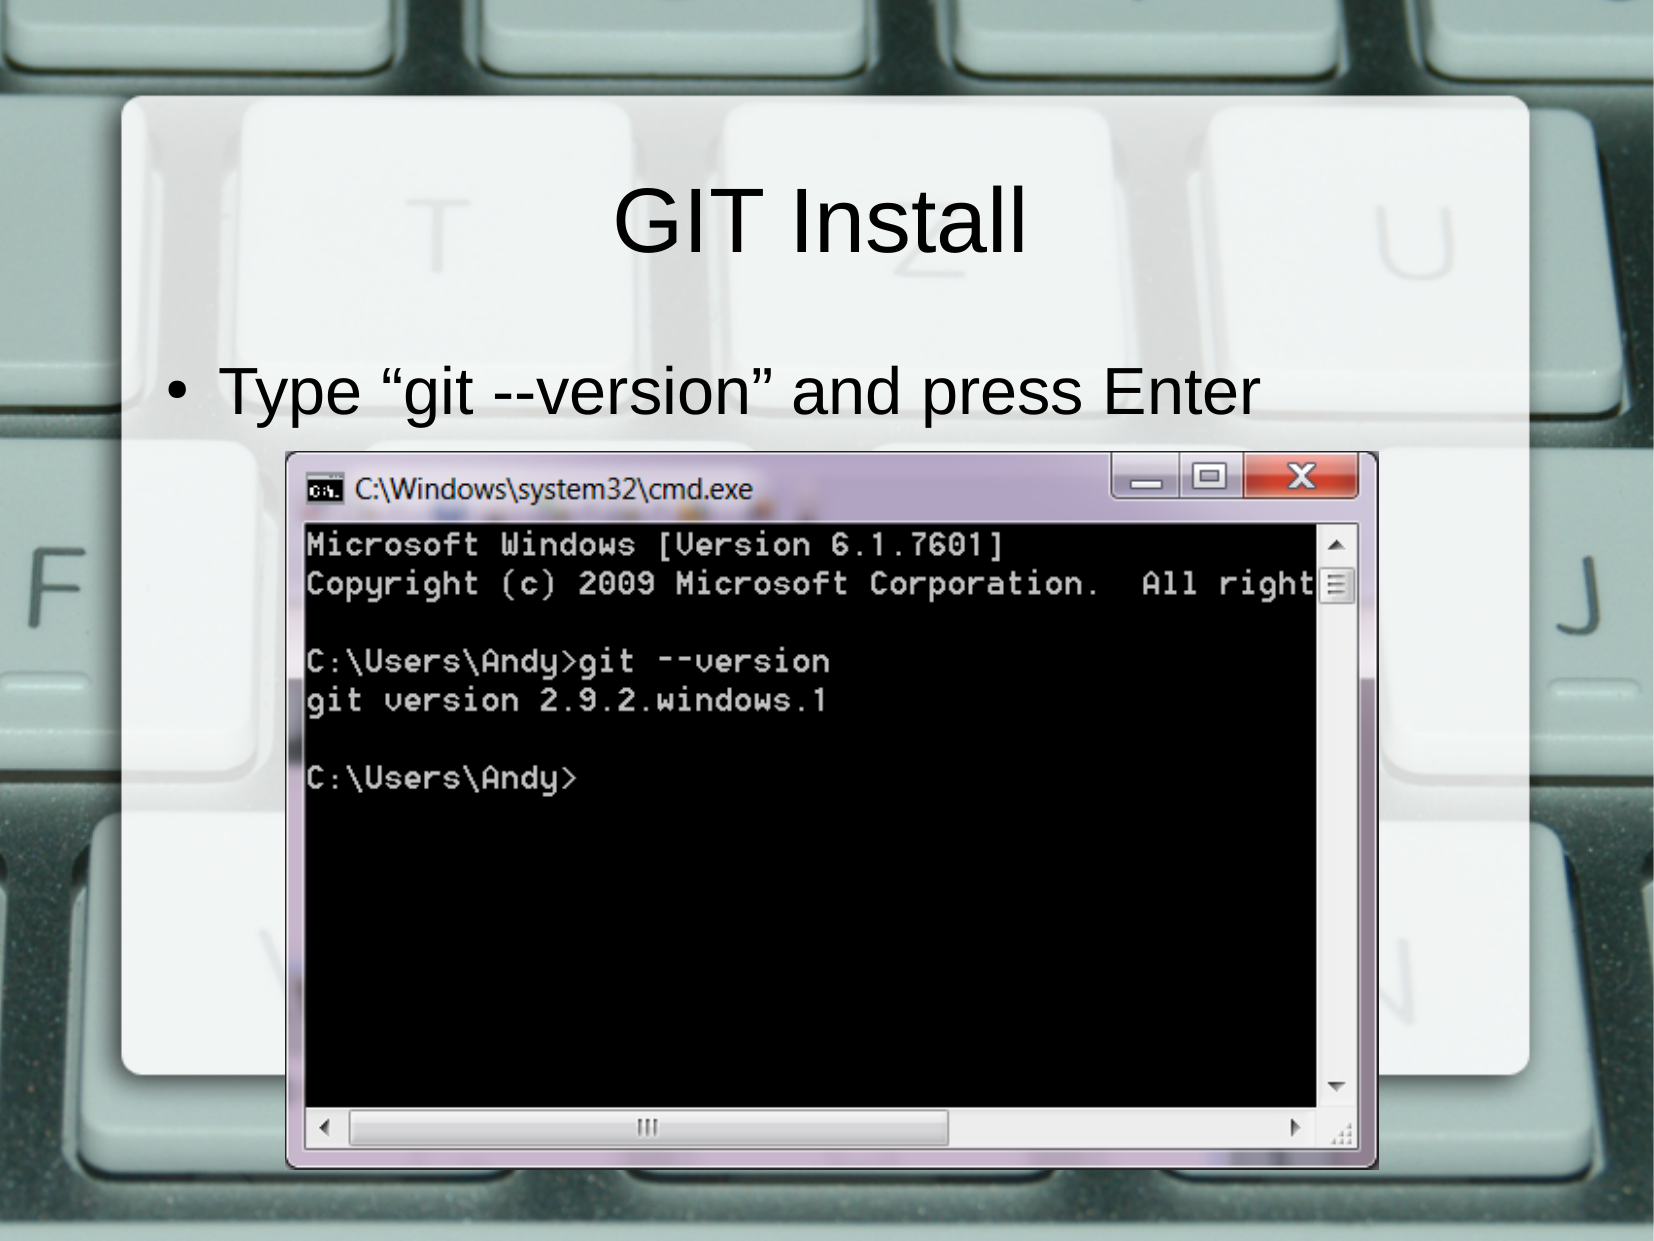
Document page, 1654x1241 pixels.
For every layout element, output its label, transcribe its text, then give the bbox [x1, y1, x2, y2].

picture [0, 0, 1654, 1241]
list Type “git --version” and press Enter [147, 354, 1506, 1063]
title GIT Install [135, 117, 1506, 325]
